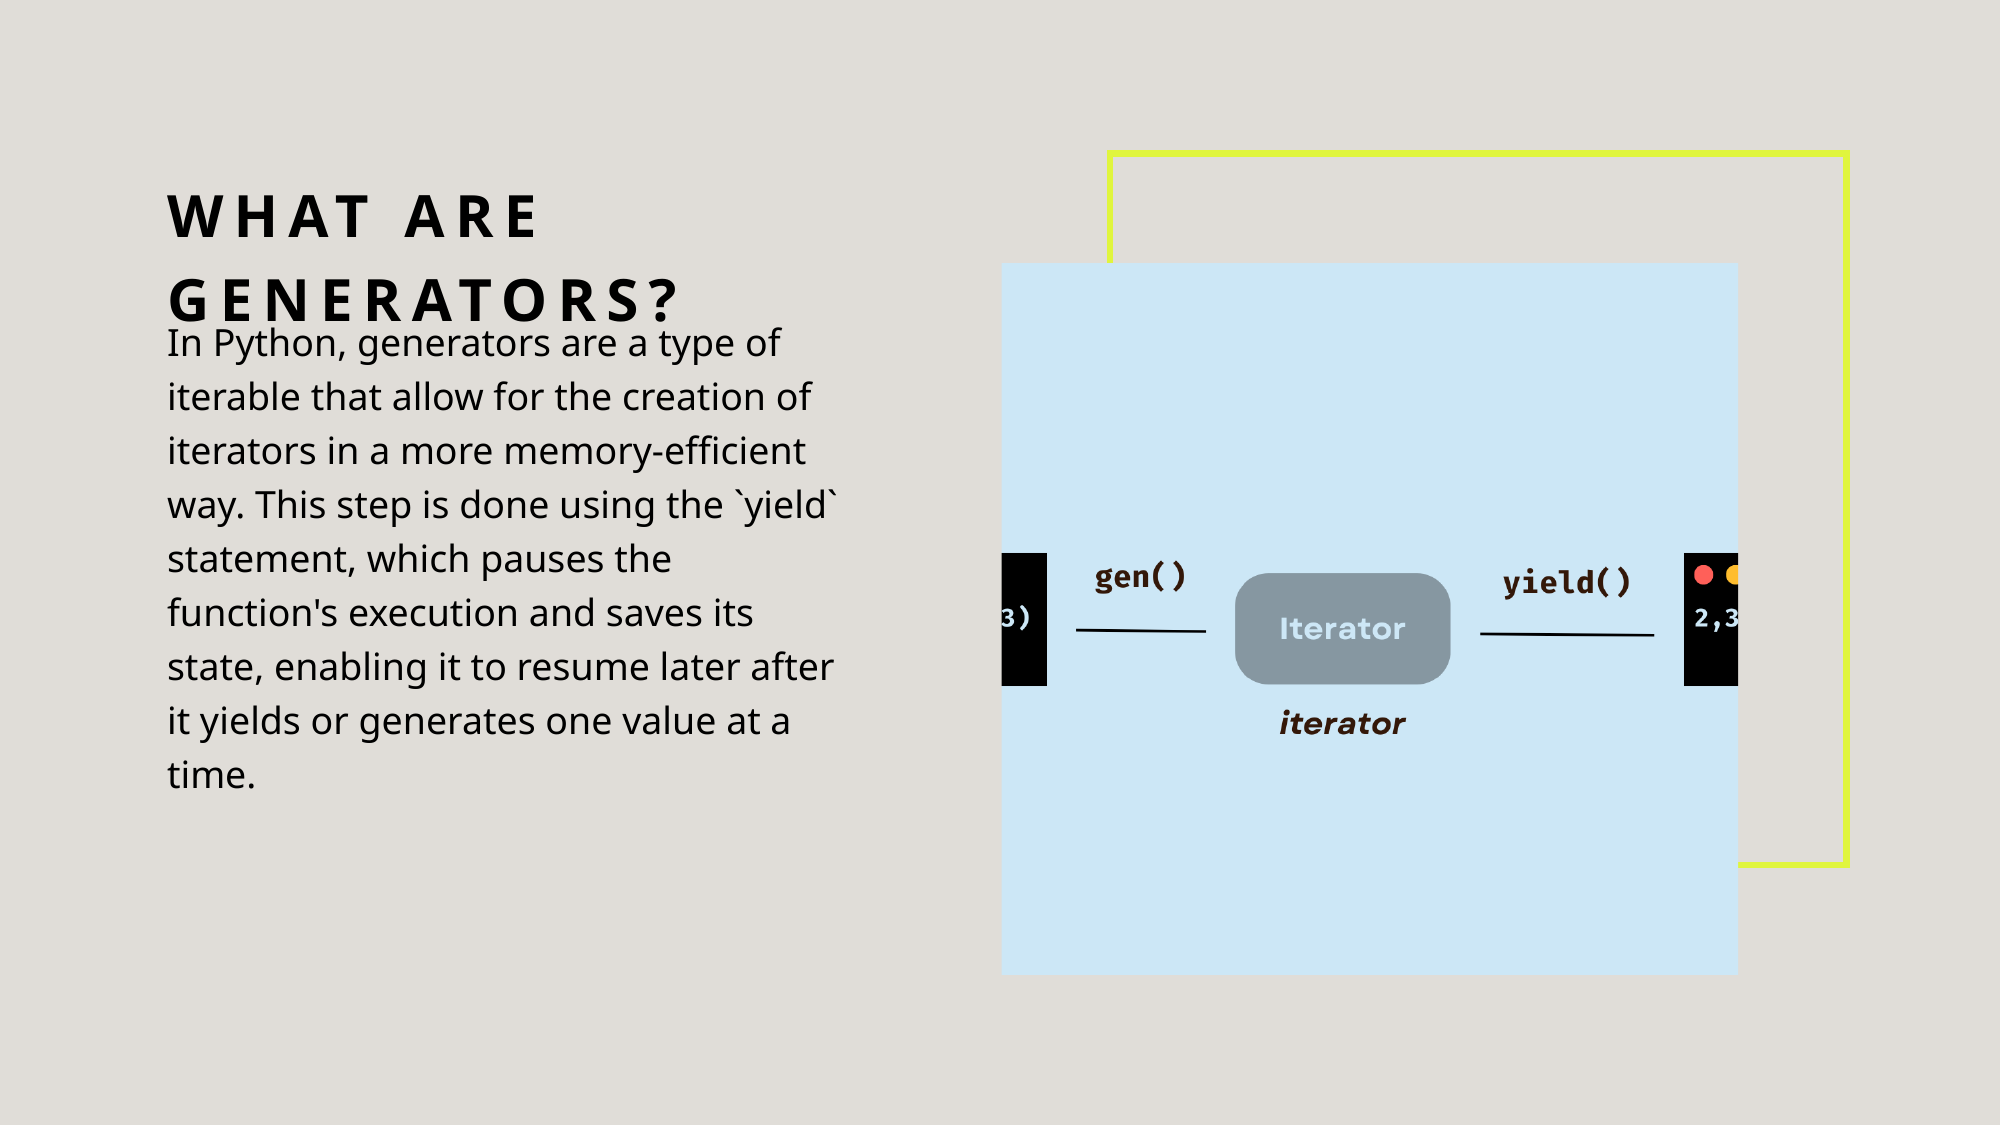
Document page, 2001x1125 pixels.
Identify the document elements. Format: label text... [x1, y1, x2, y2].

picture [1001, 263, 1739, 975]
title WHAT are generators? [152, 151, 860, 341]
list In Python, generators are a type of iterable that allow for the creation of iterators in a more memory-efficient way. This step is done using the `yield` statement, which pauses the function's execution and saves its state, enabling it to resume later after it yields or generates one value at a time. [152, 407, 860, 953]
